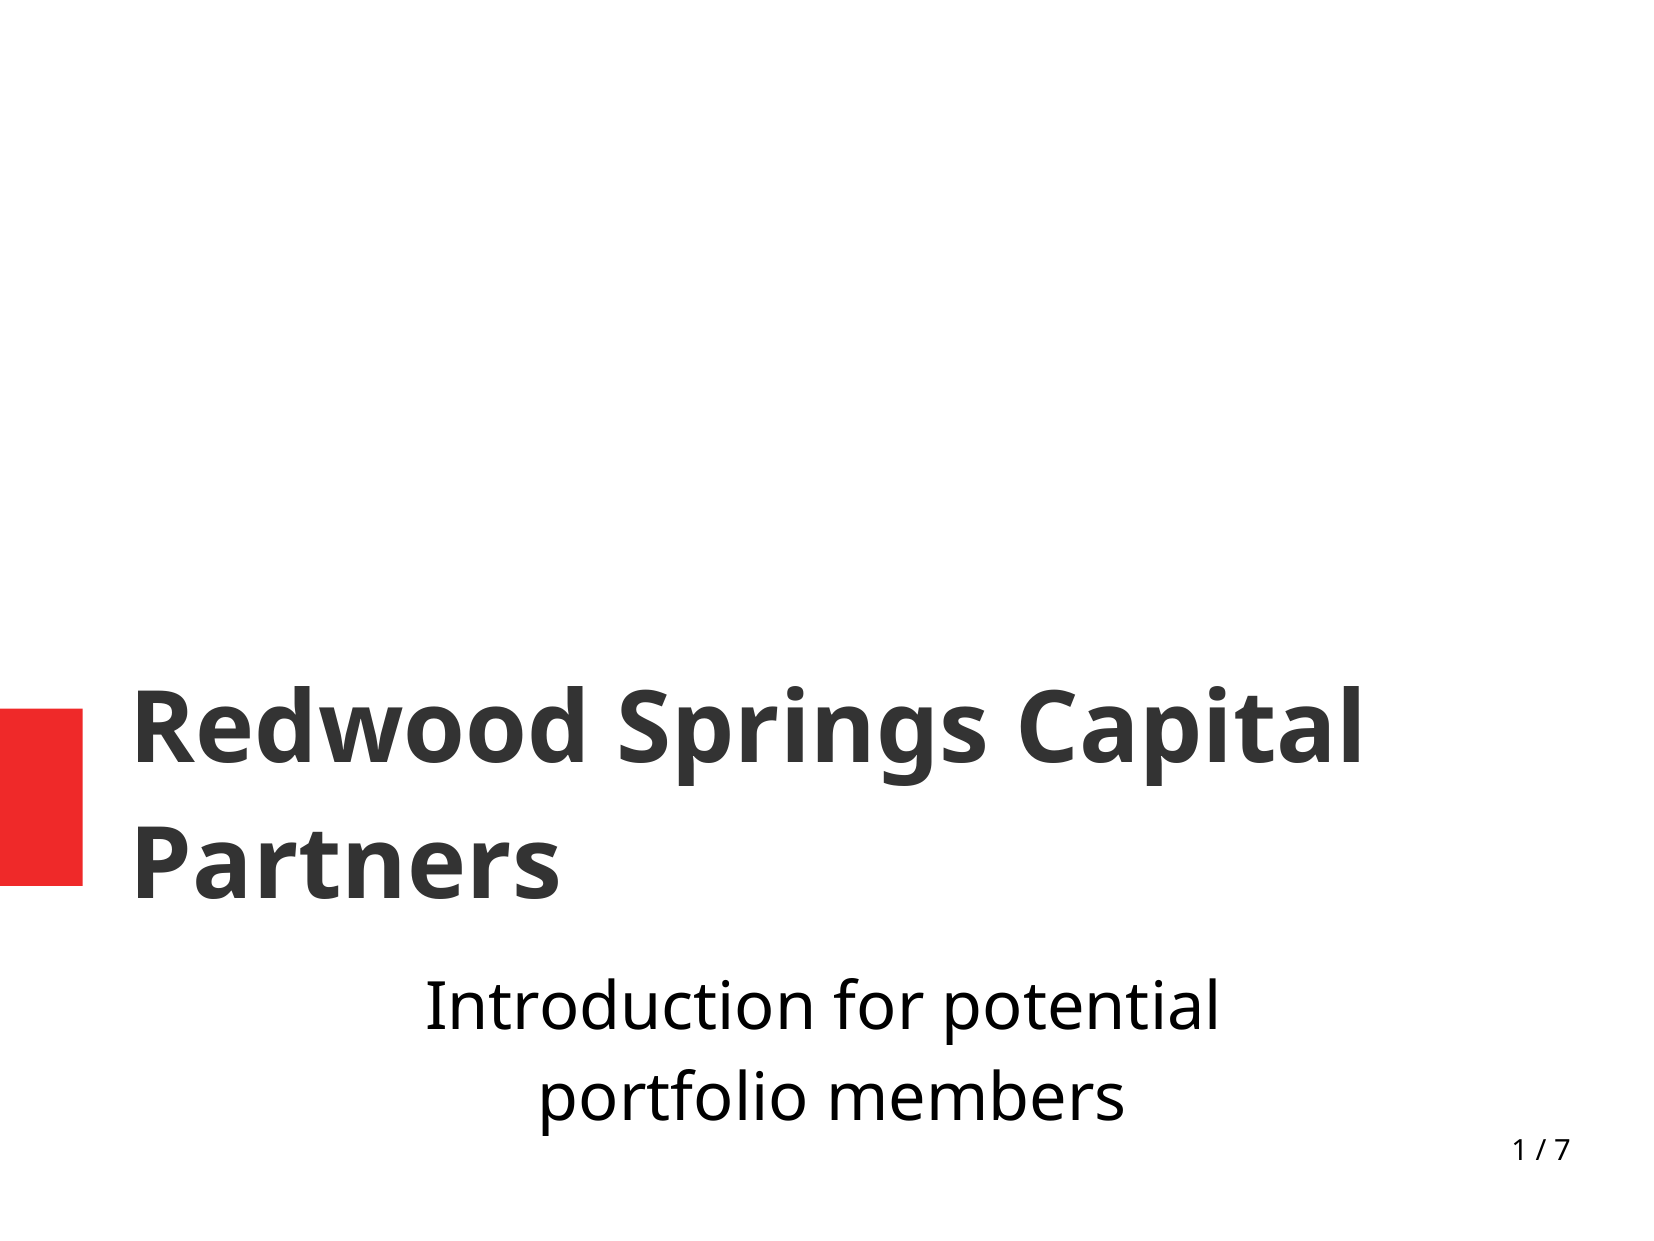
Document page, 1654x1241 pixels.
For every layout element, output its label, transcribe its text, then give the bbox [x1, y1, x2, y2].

title Redwood Springs Capital Partners [129, 655, 1536, 928]
subtitle Introduction for potential portfolio members [129, 958, 1536, 1140]
